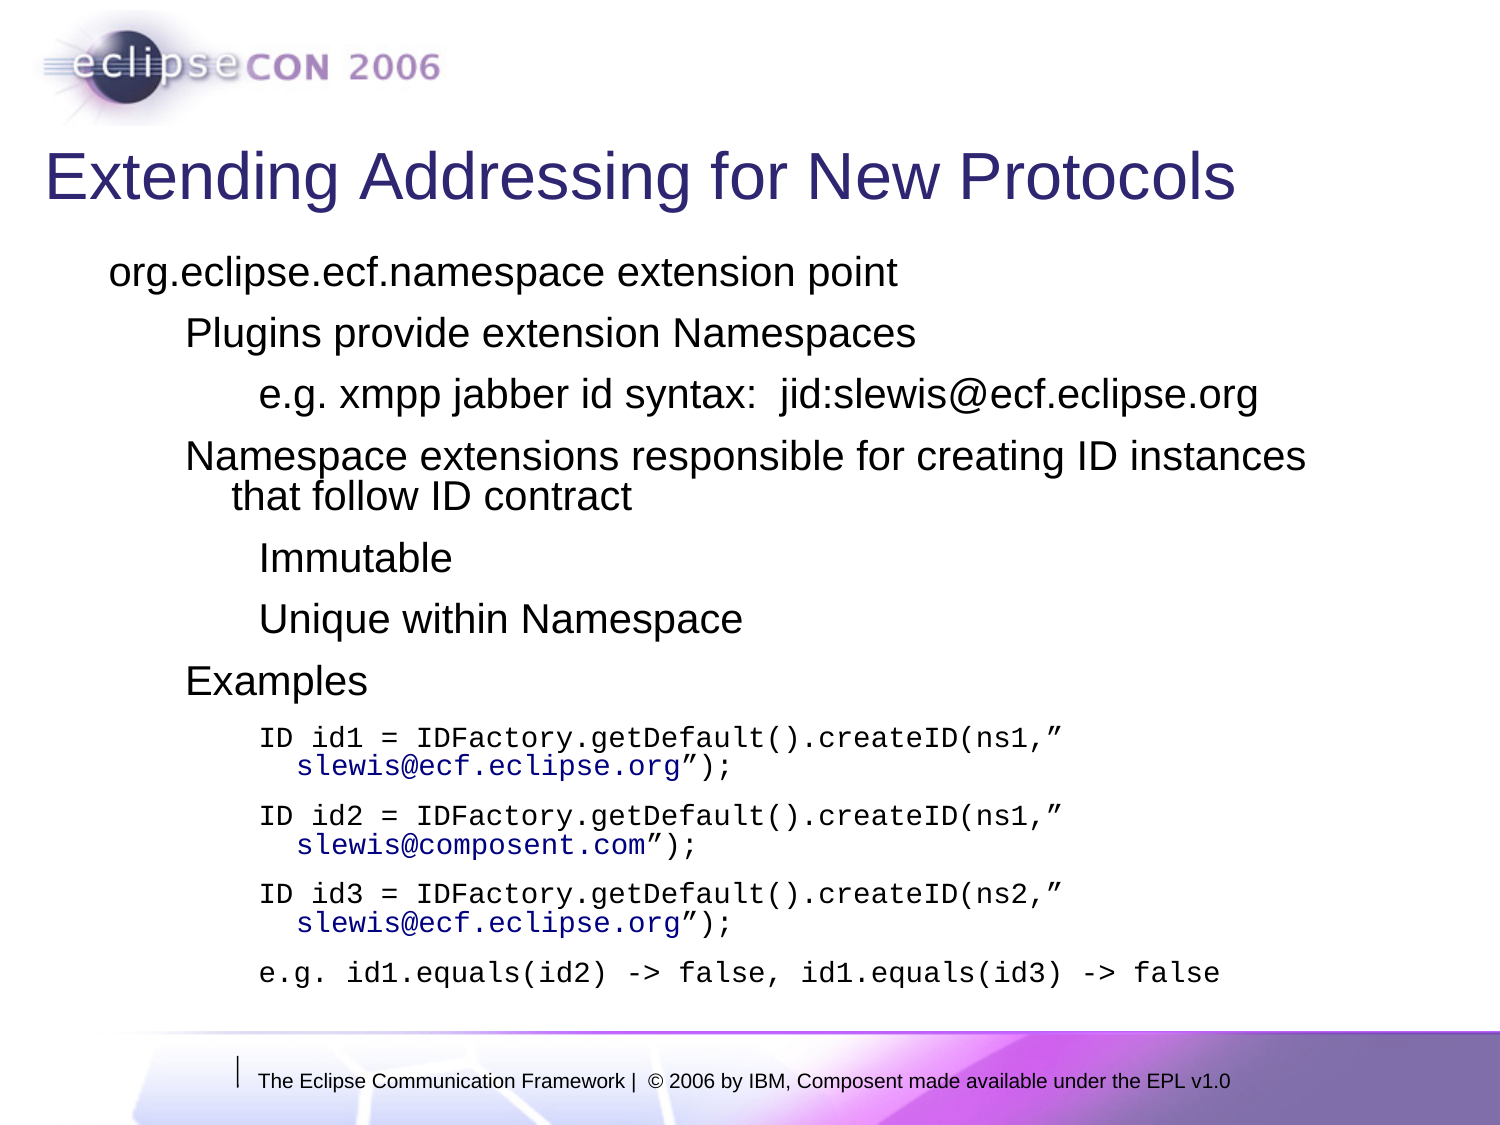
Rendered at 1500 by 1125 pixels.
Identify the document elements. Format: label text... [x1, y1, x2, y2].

picture [0, 1031, 1500, 1125]
picture [31, 10, 1040, 126]
title Extending Addressing for New Protocols [44, 140, 1397, 223]
list org.eclipse.ecf.namespace extension point Plugins provide extension Namespaces e.g. xmpp jabber id syntax: jid:slewis@ecf.eclipse.org Namespace extensions responsible for creating ID instances that follow ID contract Immutable Unique within Namespace Examples ID id1 = IDFactory.getDefault().createID(ns1,”slewis@ecf.eclipse.org”); ID id2 = IDFactory.getDefault().createID(ns1,”slewis@composent.com”); ID id3 = IDFactory.getDefault().createID(ns2,”slewis@ecf.eclipse.org”); e.g. id1.equals(id2) -> false, id1.equals(id3) -> false [108, 253, 1378, 1035]
